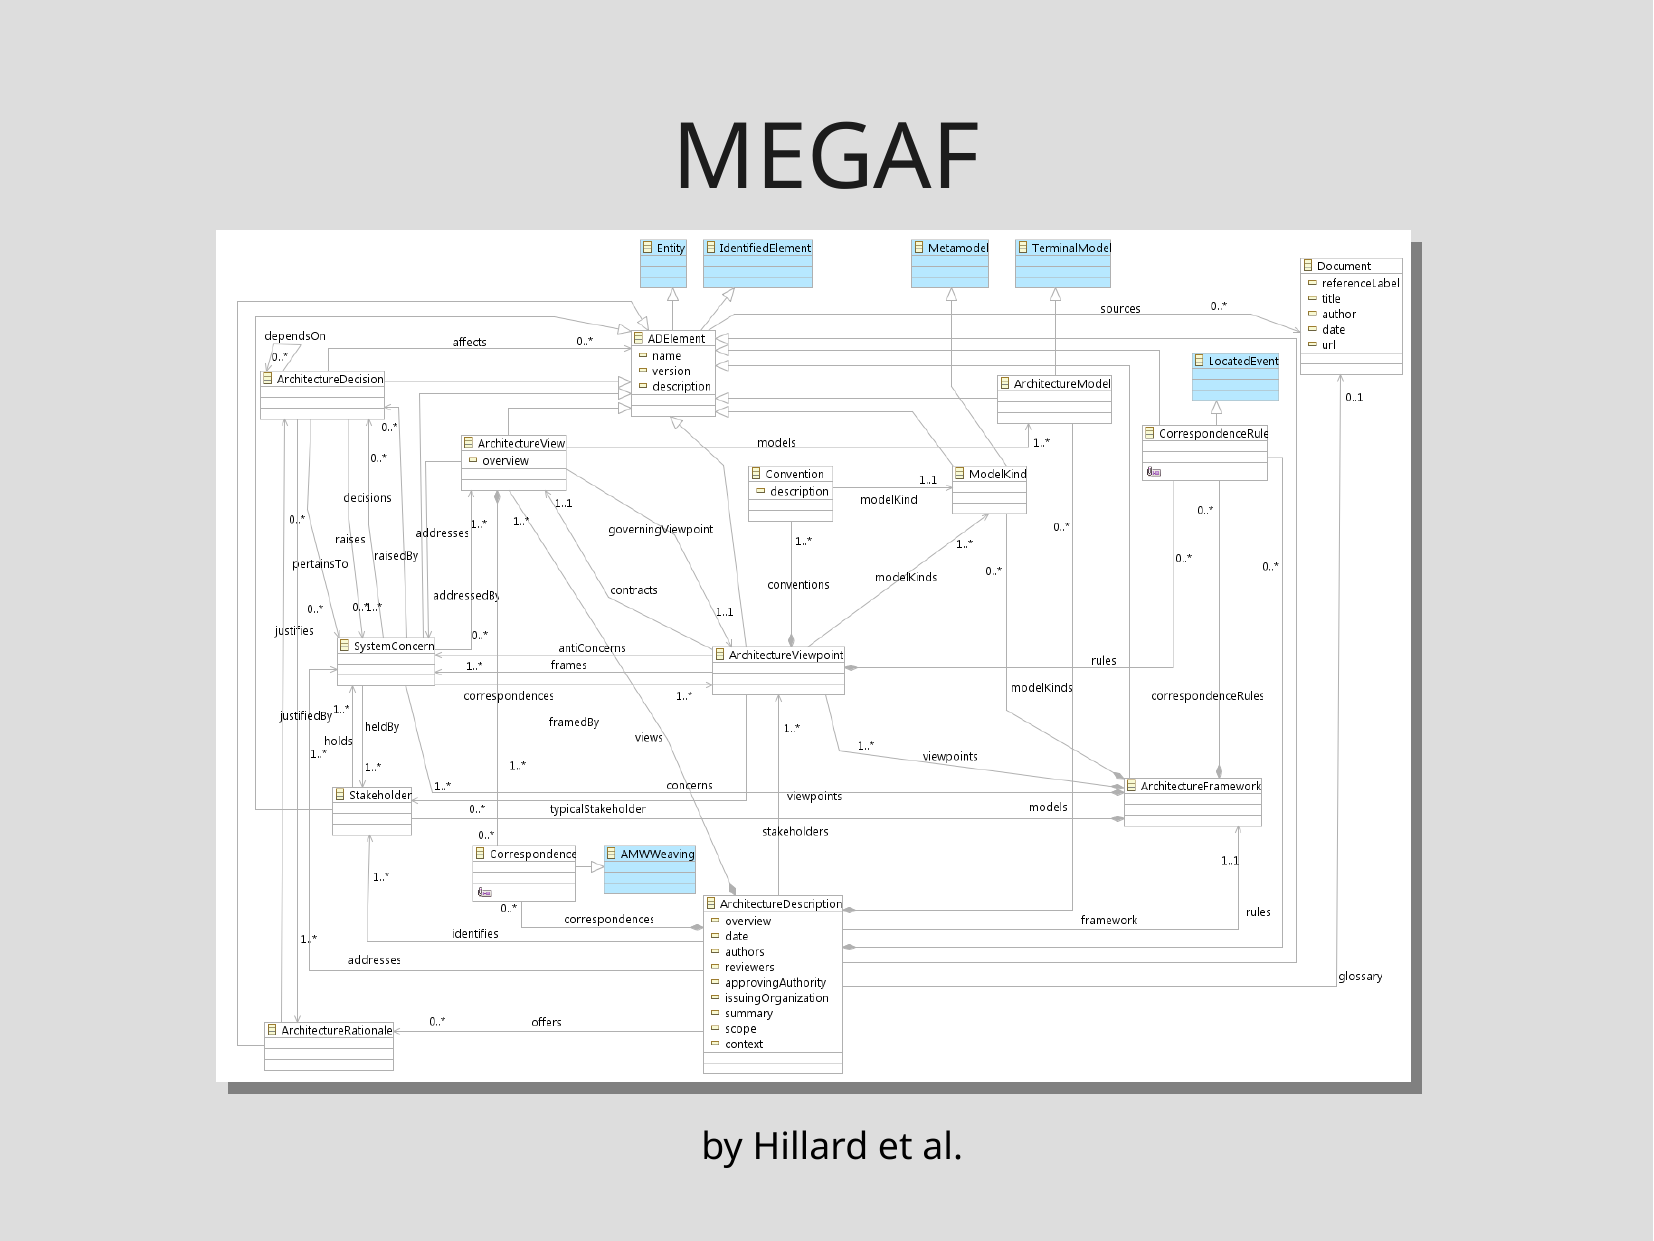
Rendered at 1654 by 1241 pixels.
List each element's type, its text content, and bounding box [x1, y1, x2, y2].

text_box by Hillard et al. [420, 1112, 1246, 1171]
title MEGAF [82, 49, 1571, 257]
picture [216, 230, 1411, 1083]
